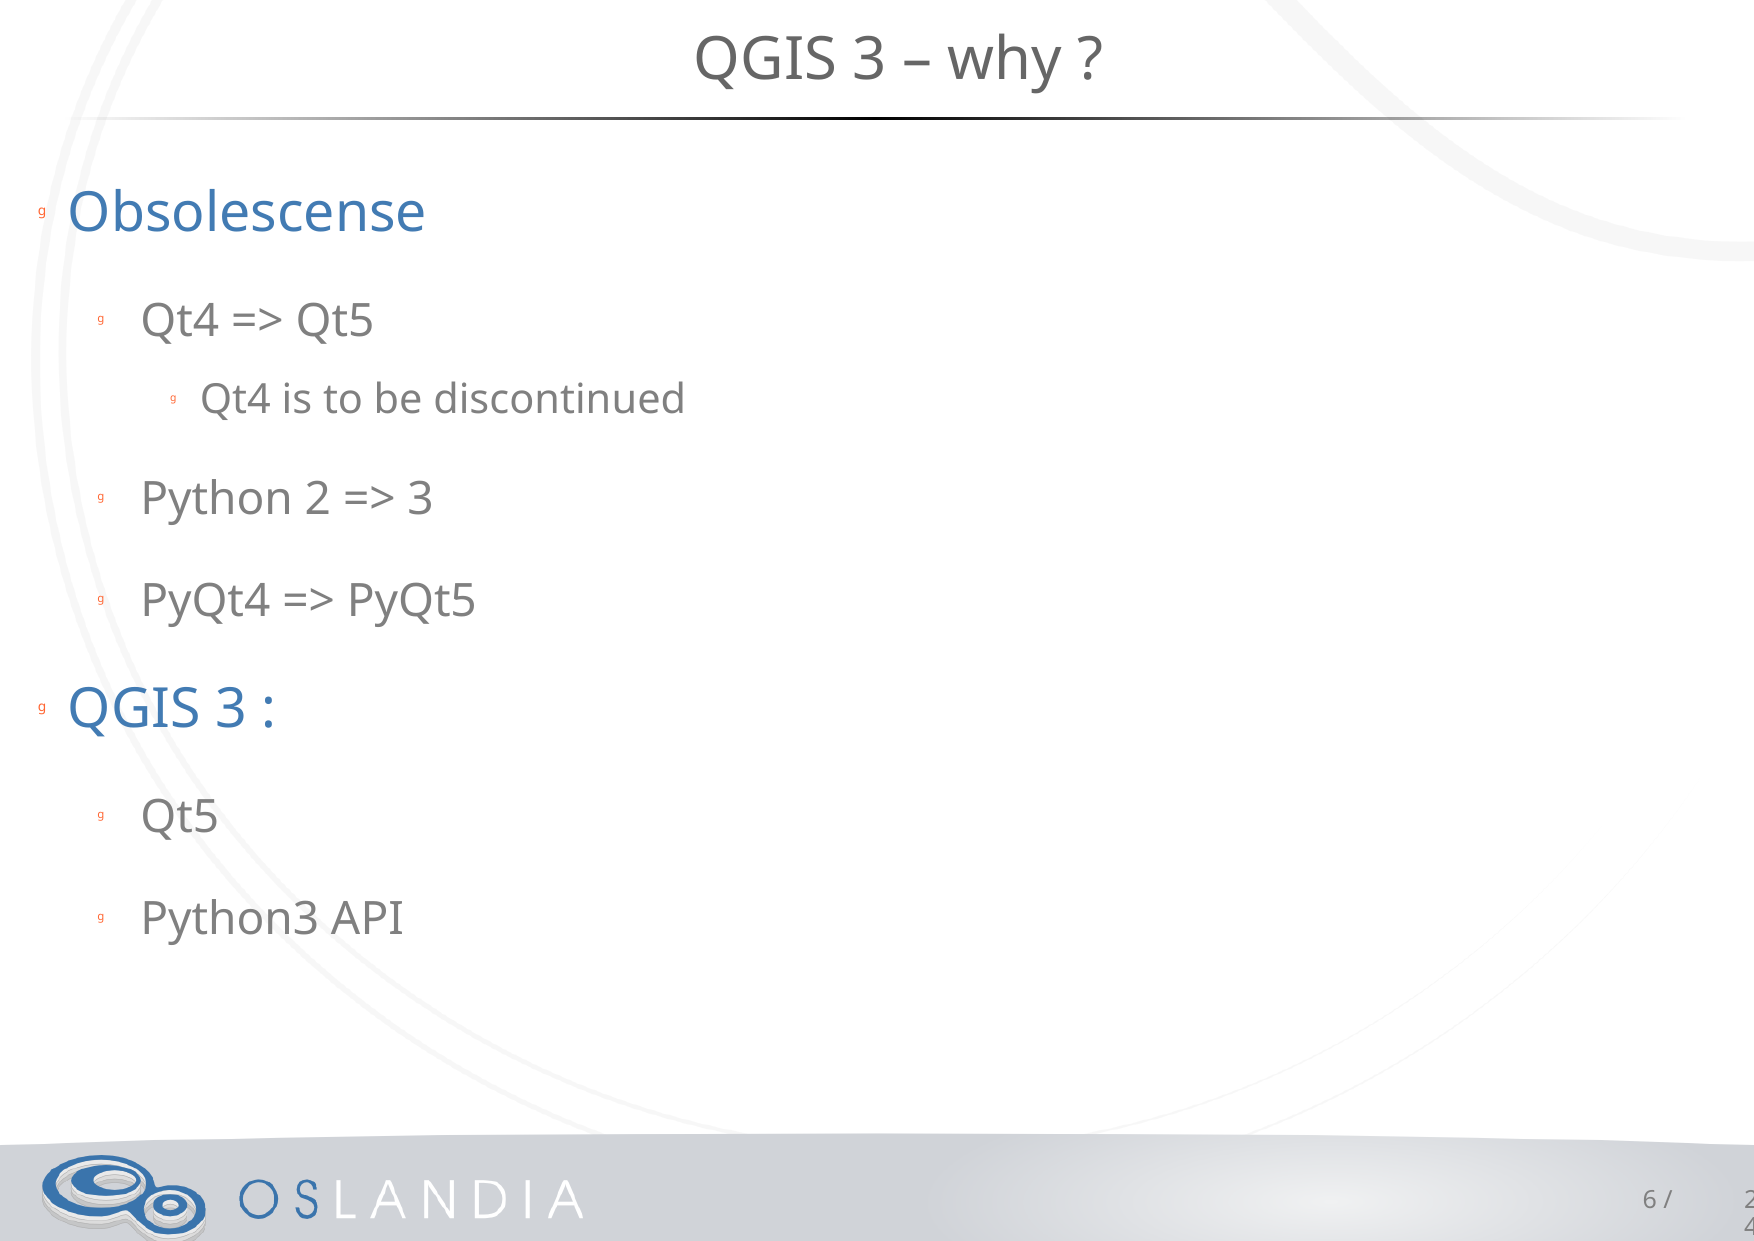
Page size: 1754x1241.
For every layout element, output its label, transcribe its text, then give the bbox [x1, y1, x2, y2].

list Obsolescense Qt4 => Qt5 Qt4 is to be discontinued Python 2 => 3 PyQt4 => PyQt5 QGIS 3 : Qt5 Python3 API [37, 172, 1710, 1090]
picture [0, 0, 1754, 1241]
picture [1747, 1221, 1753, 1229]
title QGIS 3 – why ? [31, 14, 1754, 98]
